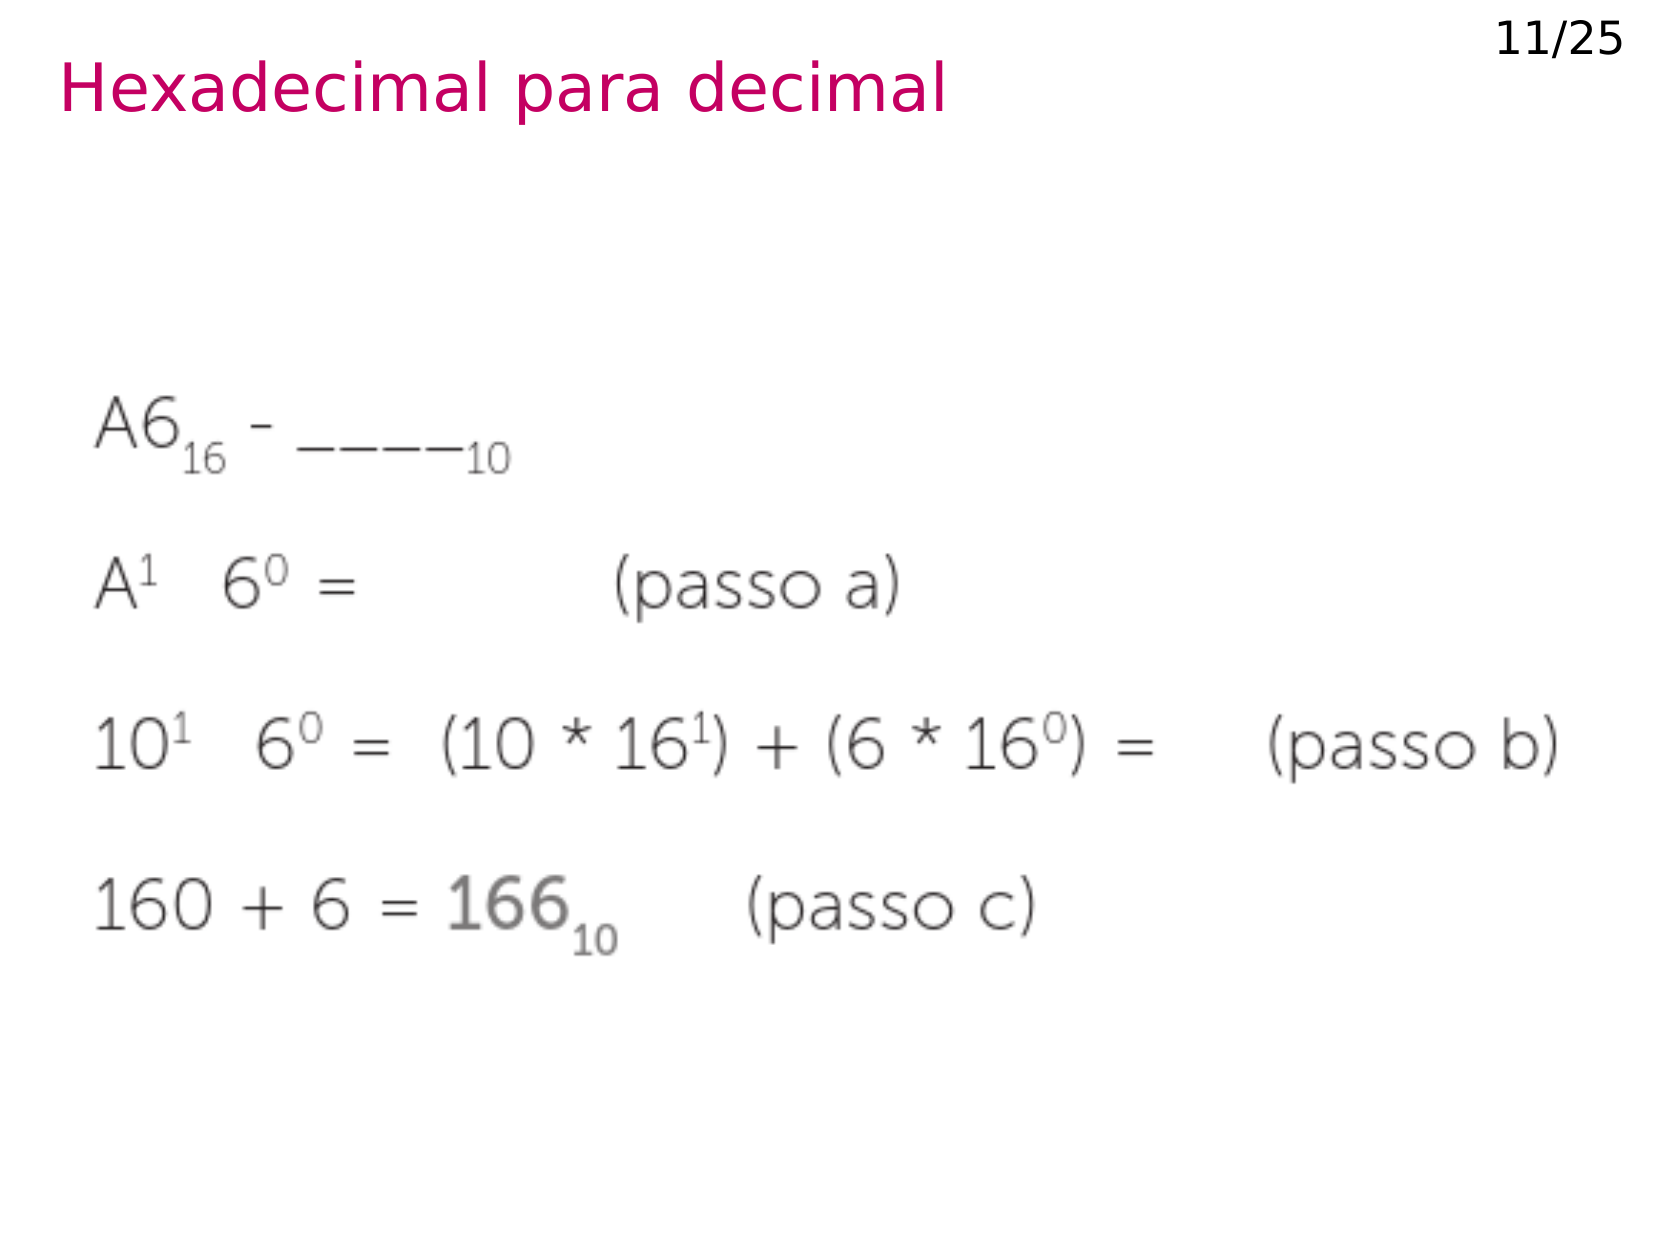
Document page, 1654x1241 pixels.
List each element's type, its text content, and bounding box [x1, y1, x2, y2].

picture [83, 377, 1571, 985]
title Hexadecimal para decimal [59, 29, 1625, 148]
